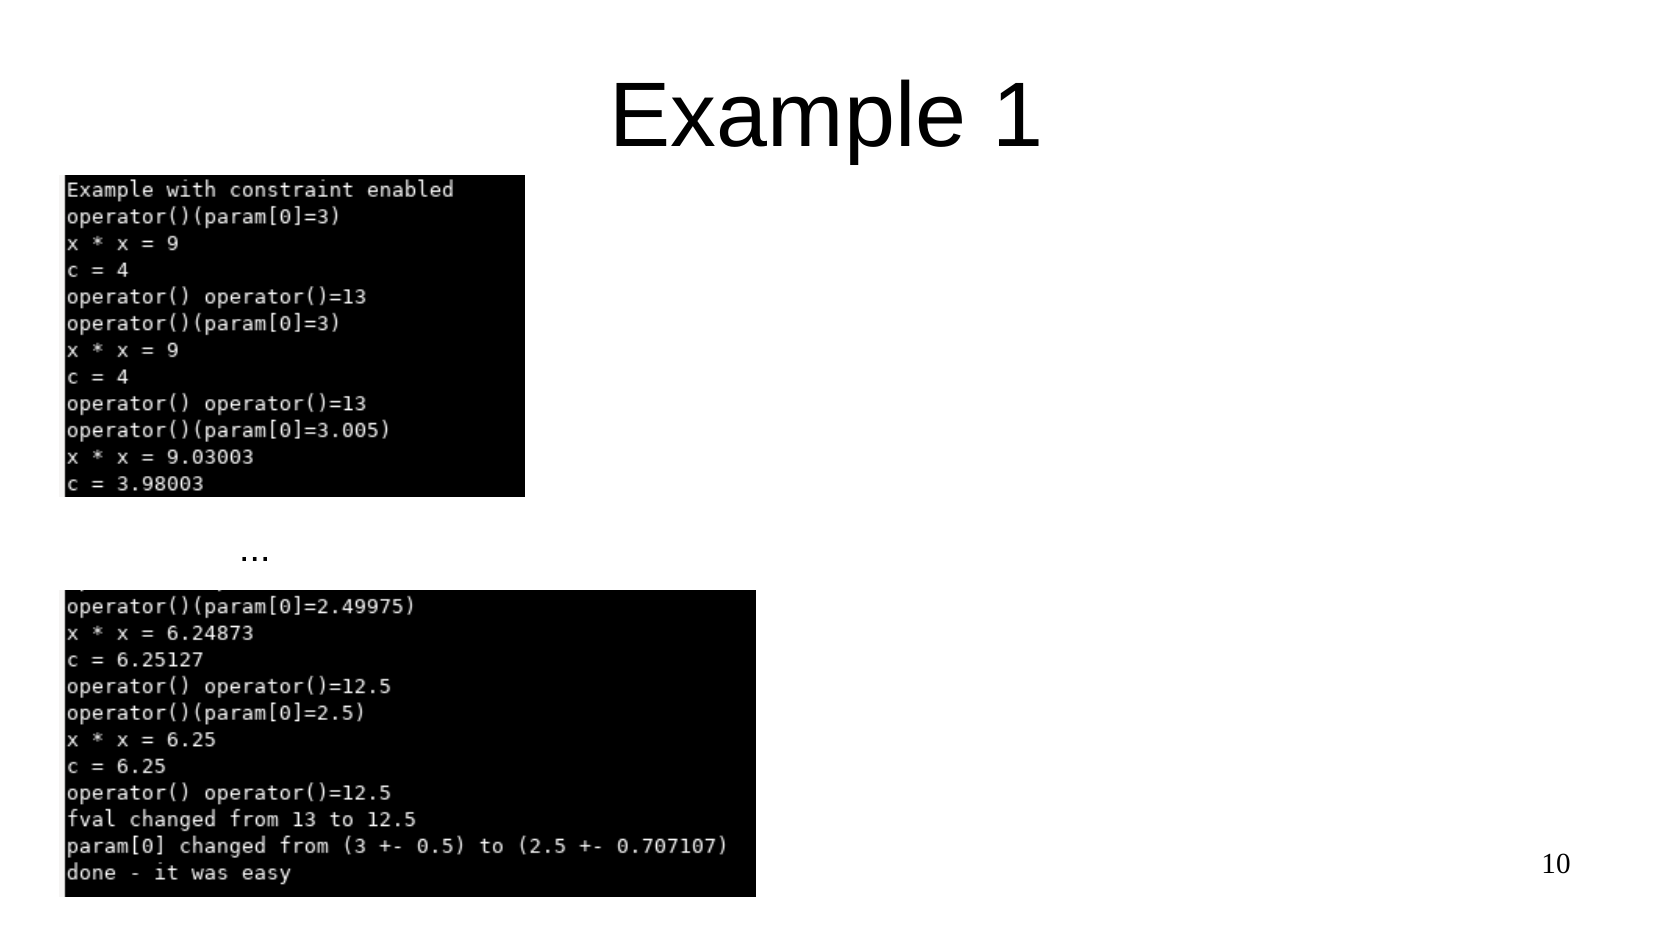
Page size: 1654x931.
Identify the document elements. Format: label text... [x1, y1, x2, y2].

picture [59, 590, 756, 897]
picture [59, 175, 525, 497]
text_box ... [224, 519, 461, 577]
title Example 1 [82, 37, 1571, 193]
